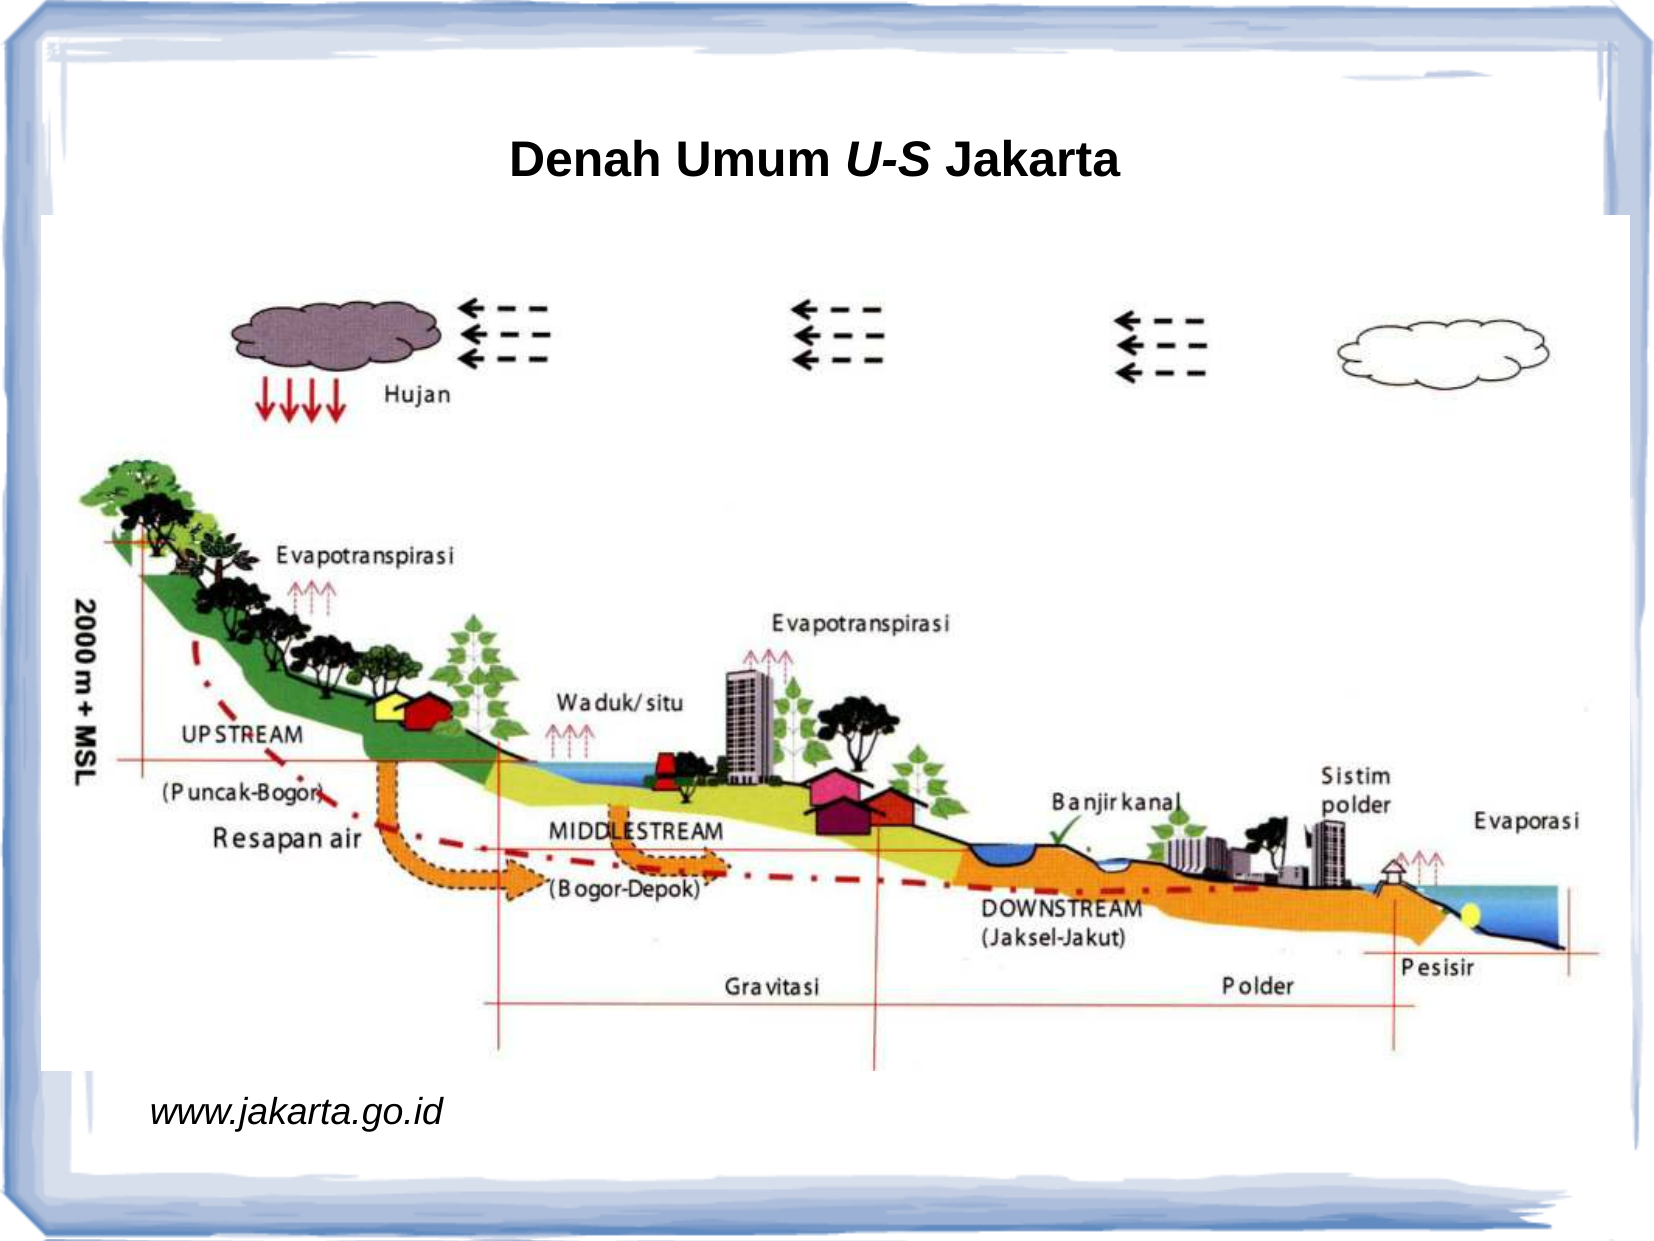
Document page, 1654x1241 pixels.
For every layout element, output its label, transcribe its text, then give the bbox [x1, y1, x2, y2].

text_box Denah Umum U-S Jakarta [494, 123, 1163, 195]
picture [0, 0, 1654, 1241]
text_box www.jakarta.go.id [135, 1083, 526, 1141]
